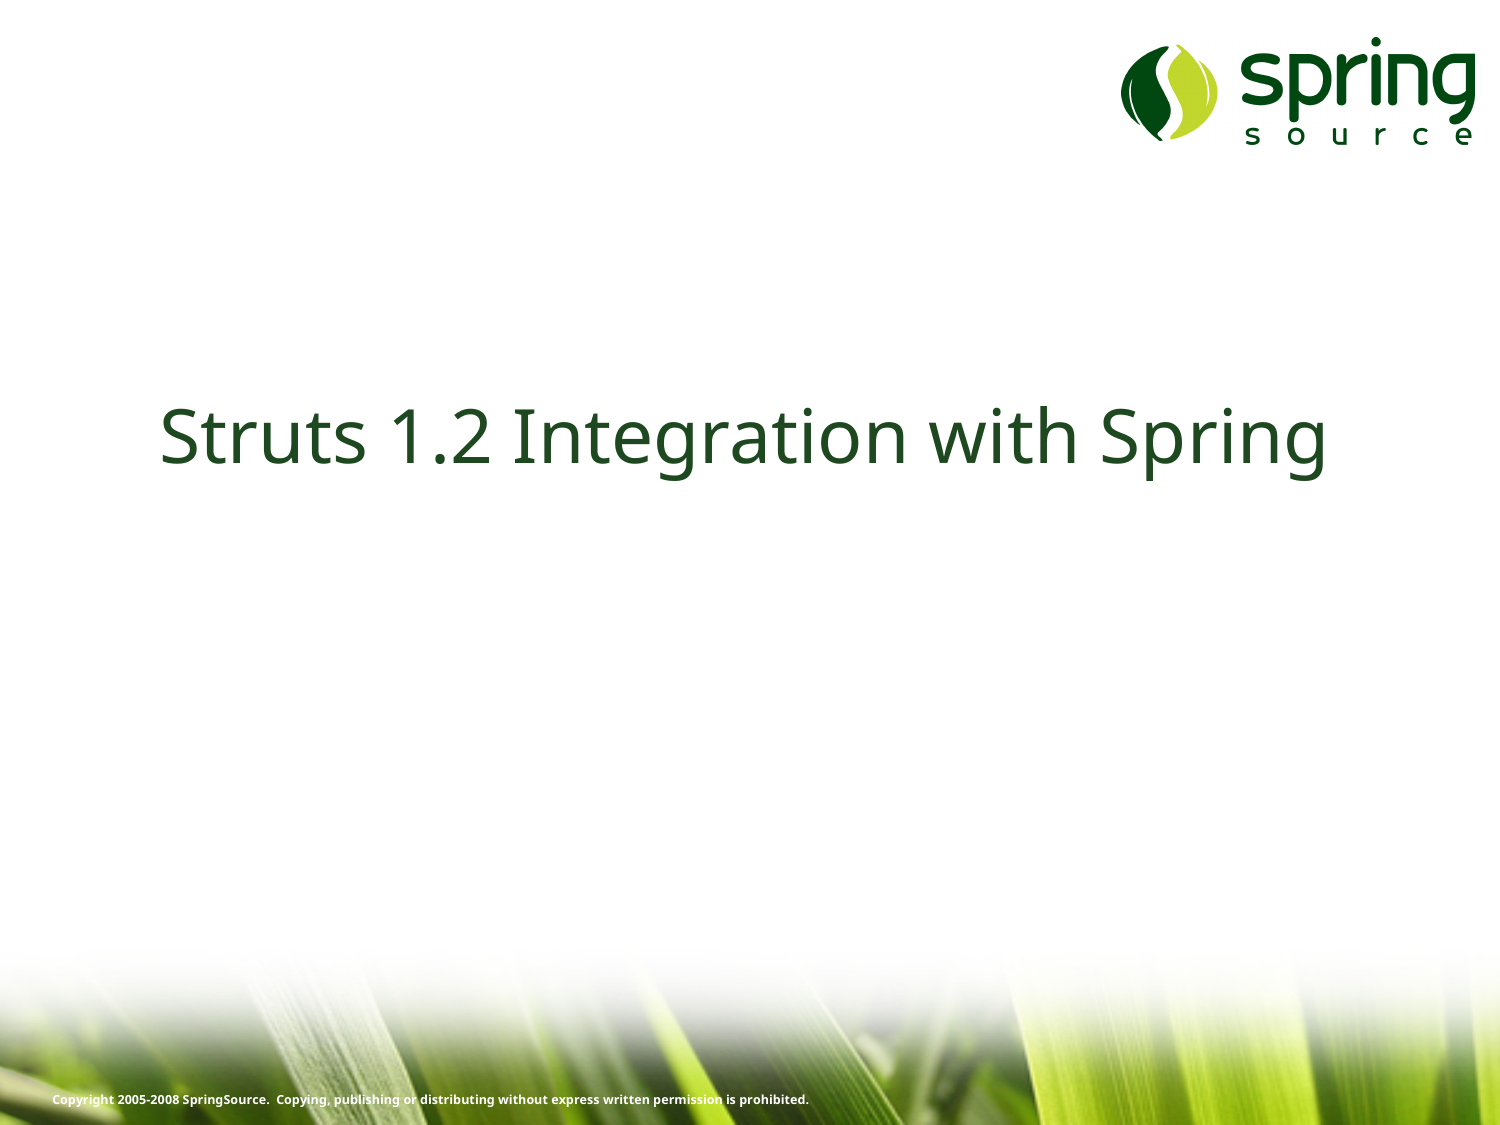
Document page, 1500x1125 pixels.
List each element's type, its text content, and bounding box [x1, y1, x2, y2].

title Struts 1.2 Integration with Spring [107, 335, 1383, 534]
picture [1121, 37, 1475, 145]
picture [0, 944, 1500, 1125]
